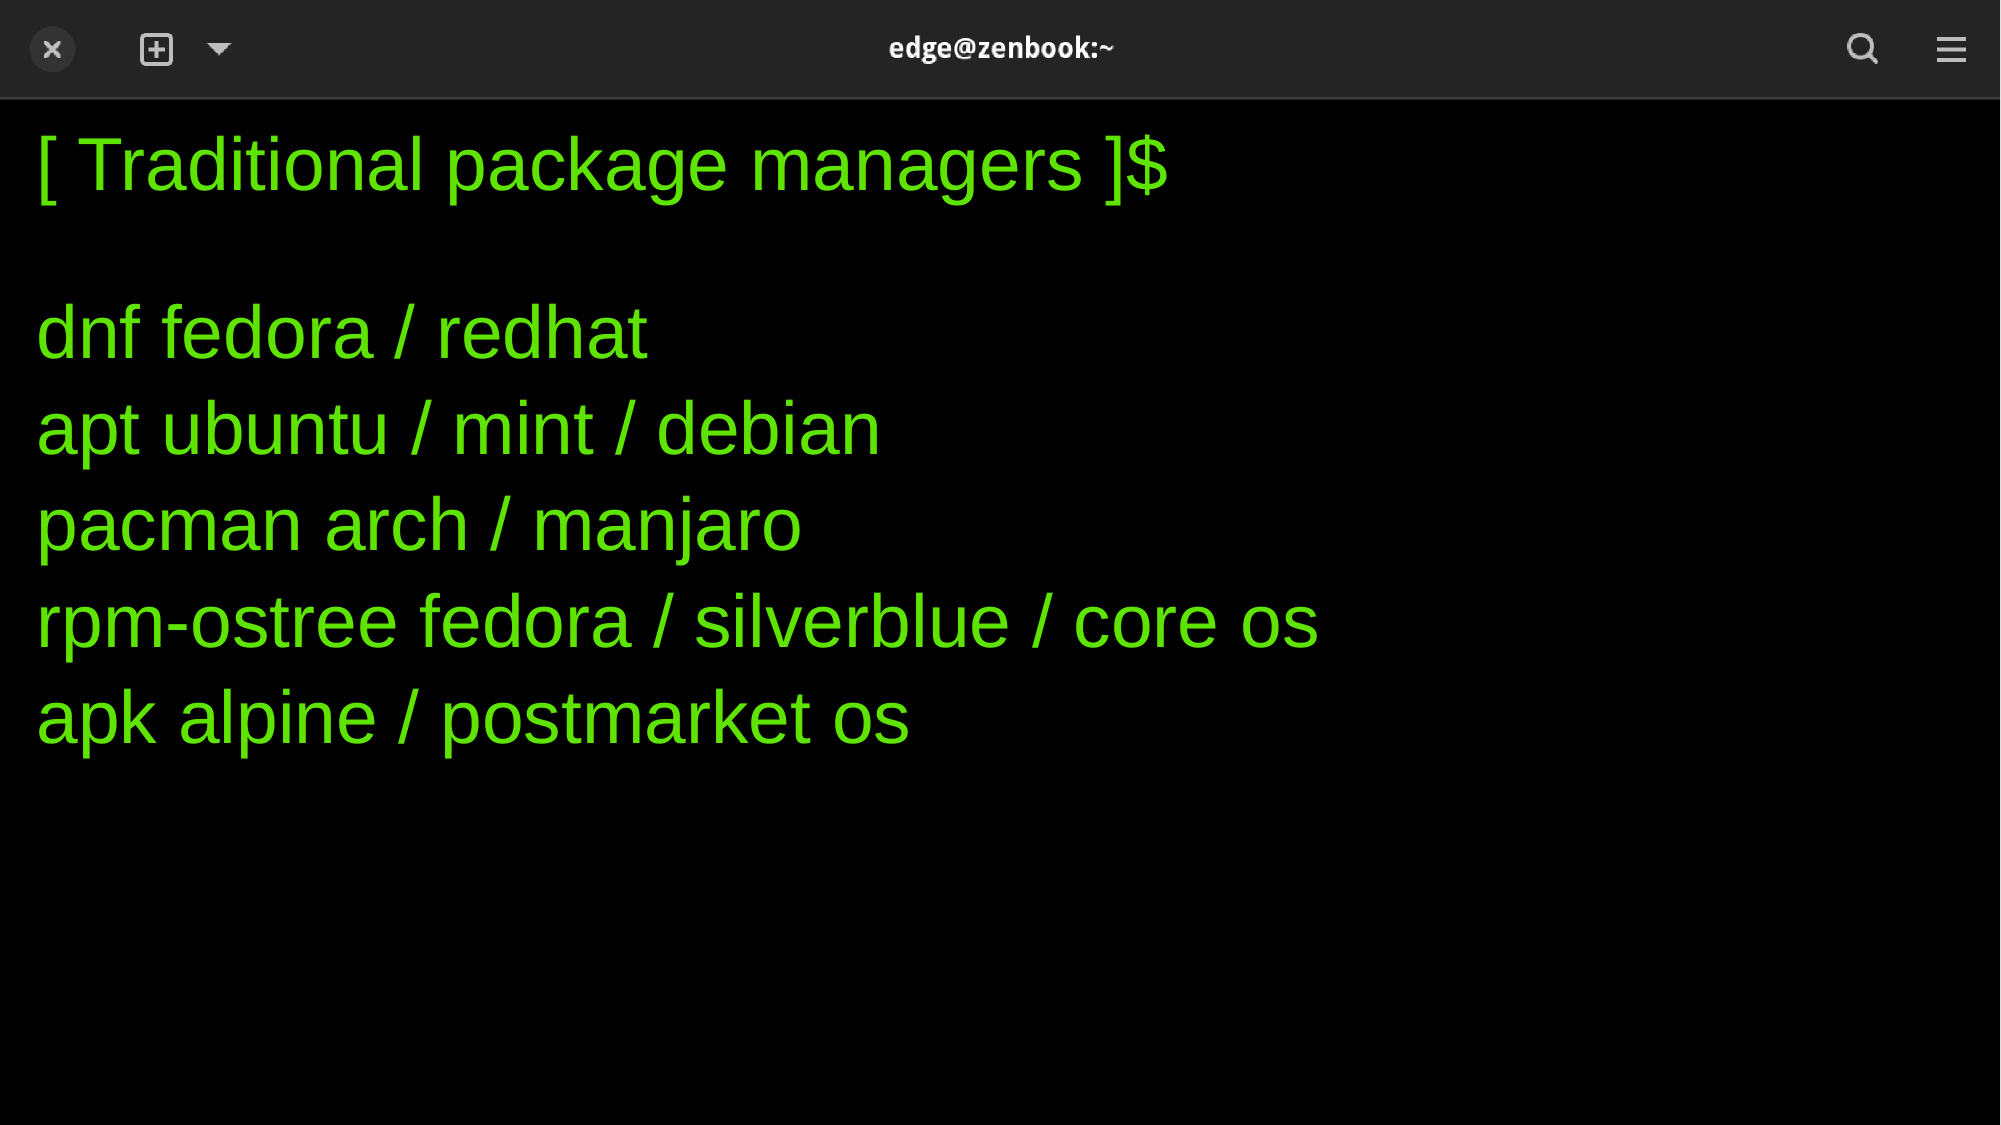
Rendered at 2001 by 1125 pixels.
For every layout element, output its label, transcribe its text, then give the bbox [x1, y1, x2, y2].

subtitle [ Traditional package managers ]$ dnf fedora / redhat apt ubuntu / mint / debian pacman arch / manjaro rpm-ostree fedora / silverblue / core os apk alpine / postmarket os [21, 122, 1980, 1108]
picture [0, 0, 2001, 1125]
